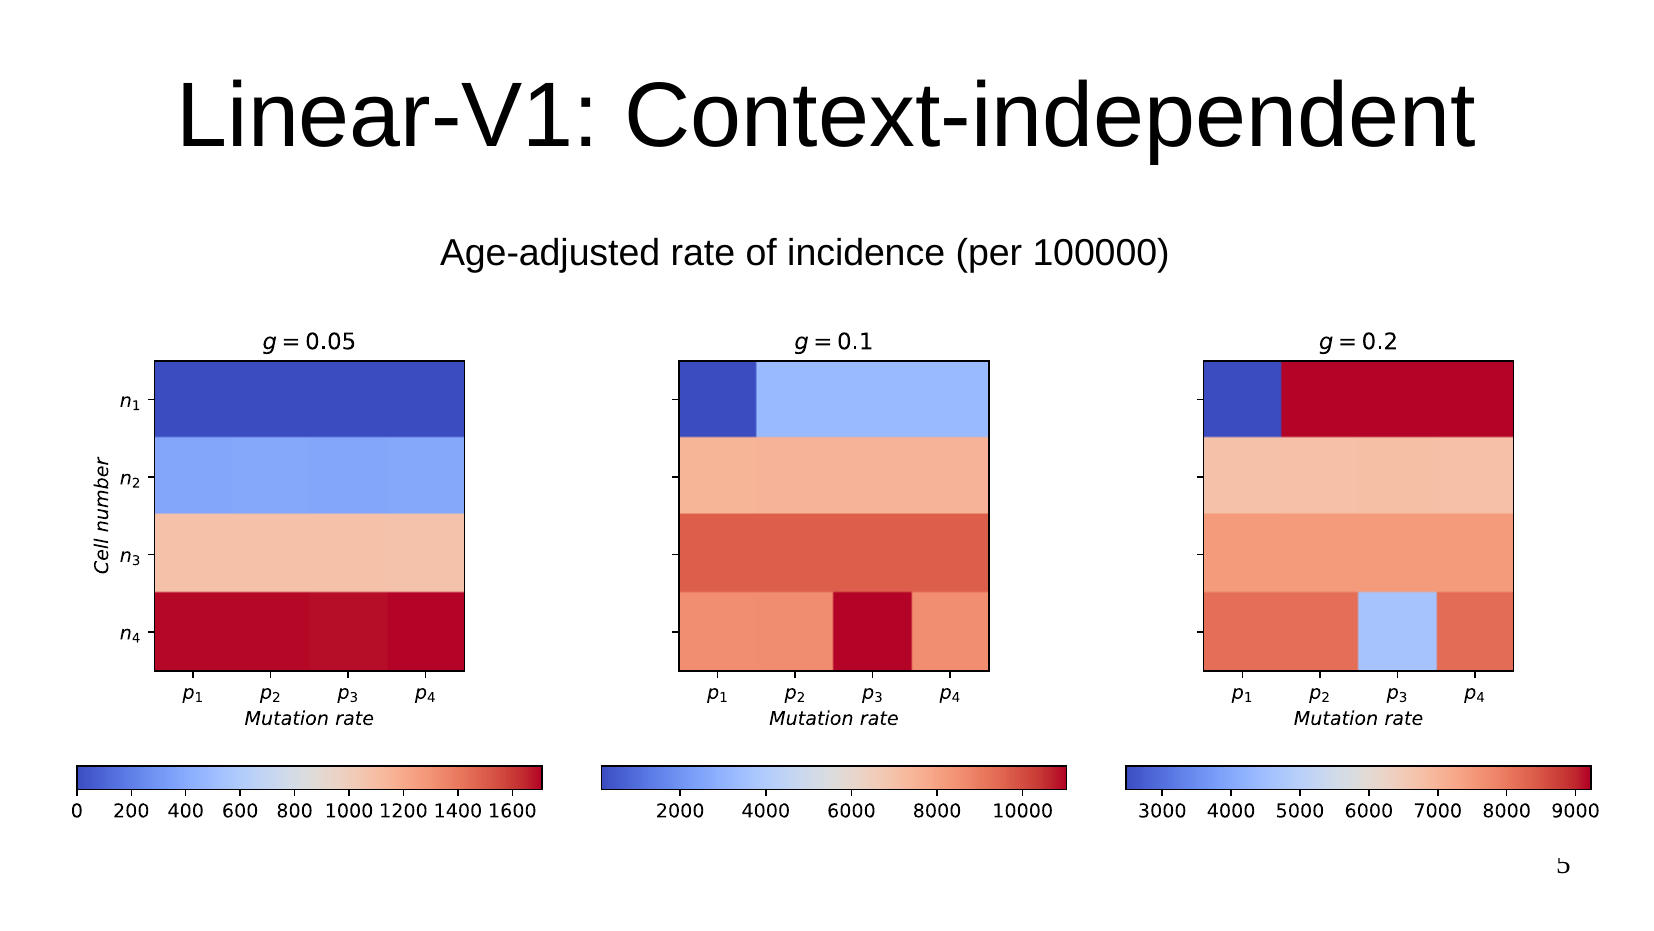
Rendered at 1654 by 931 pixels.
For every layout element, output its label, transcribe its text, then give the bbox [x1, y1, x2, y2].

title Linear-V1: Context-independent [82, 37, 1571, 193]
text_box Age-adjusted rate of incidence (per 100000) [425, 224, 1205, 307]
picture [0, 307, 1654, 860]
